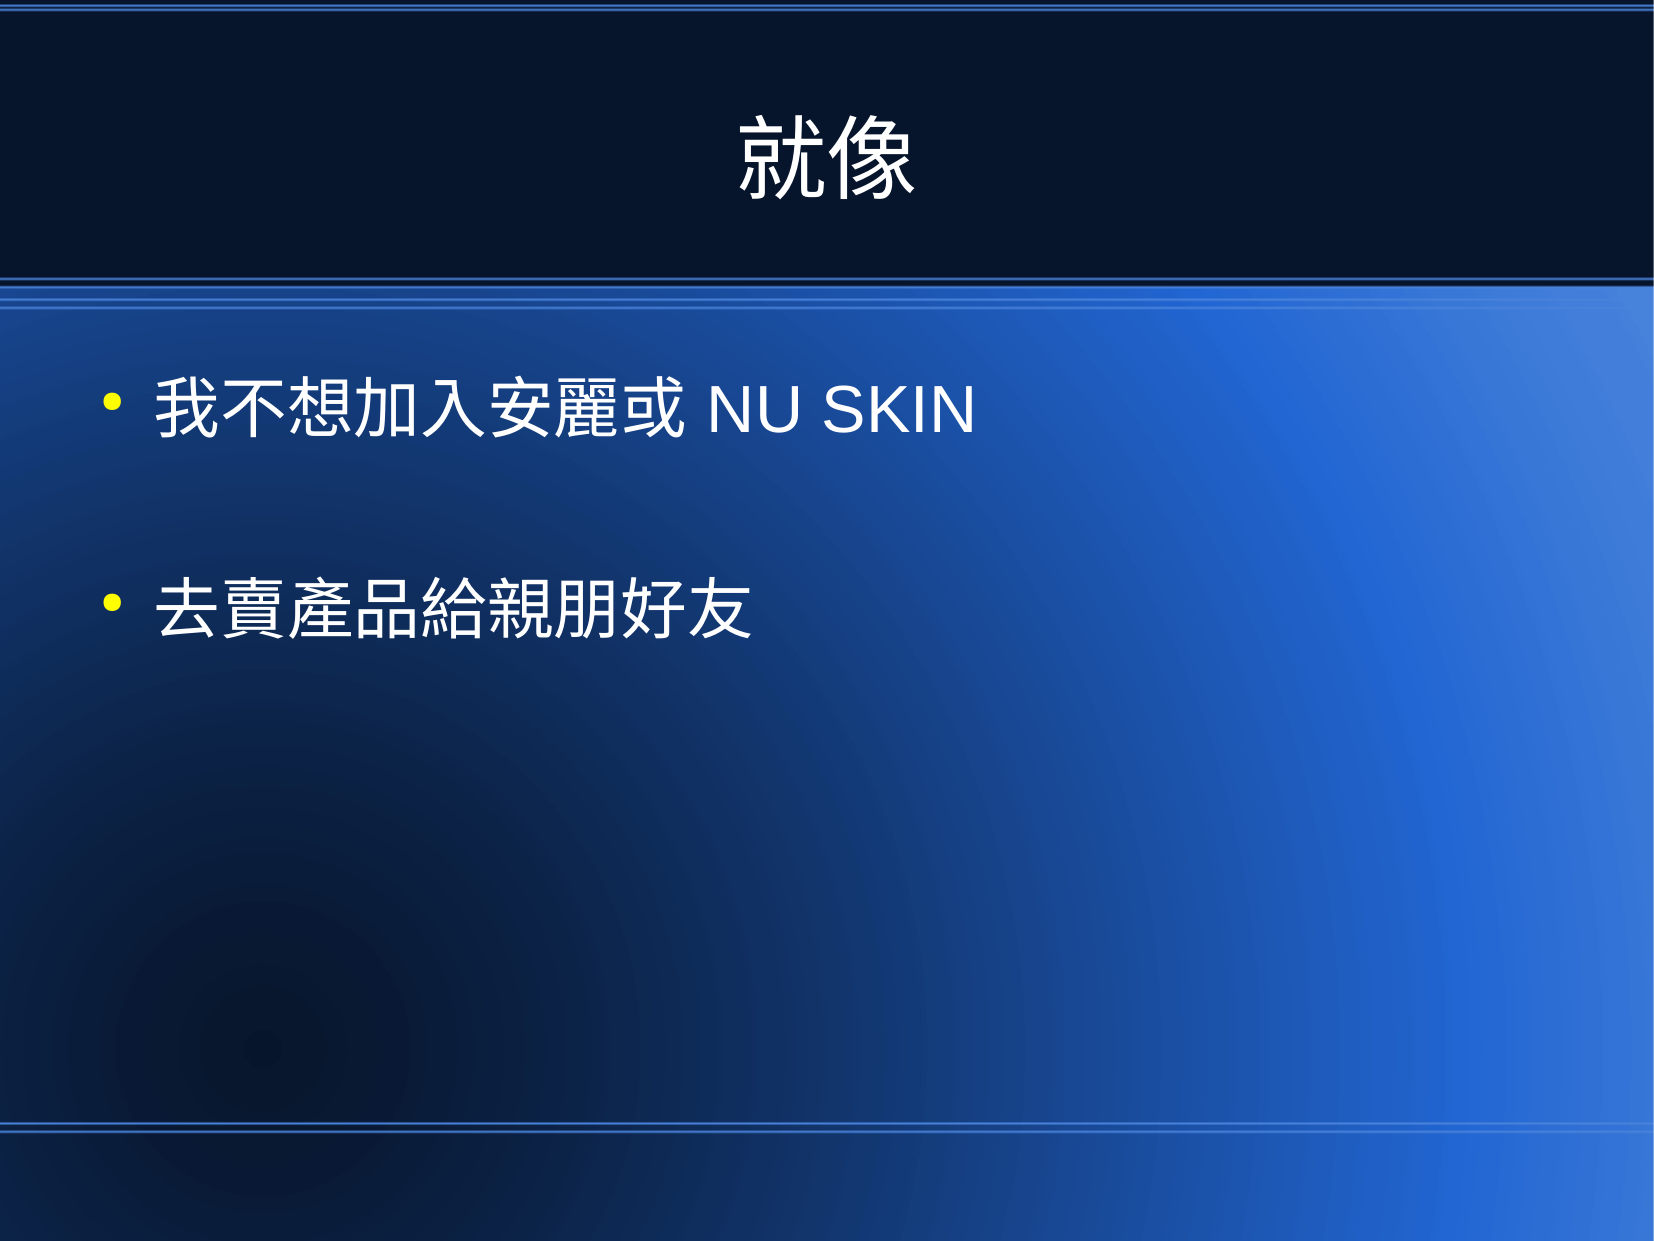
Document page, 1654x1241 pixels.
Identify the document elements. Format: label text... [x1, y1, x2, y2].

list 我不想加入安麗或NU SKIN 去賣產品給親朋好友 [82, 355, 1571, 1075]
picture [0, 0, 1654, 1241]
title 就像 [82, 49, 1571, 257]
